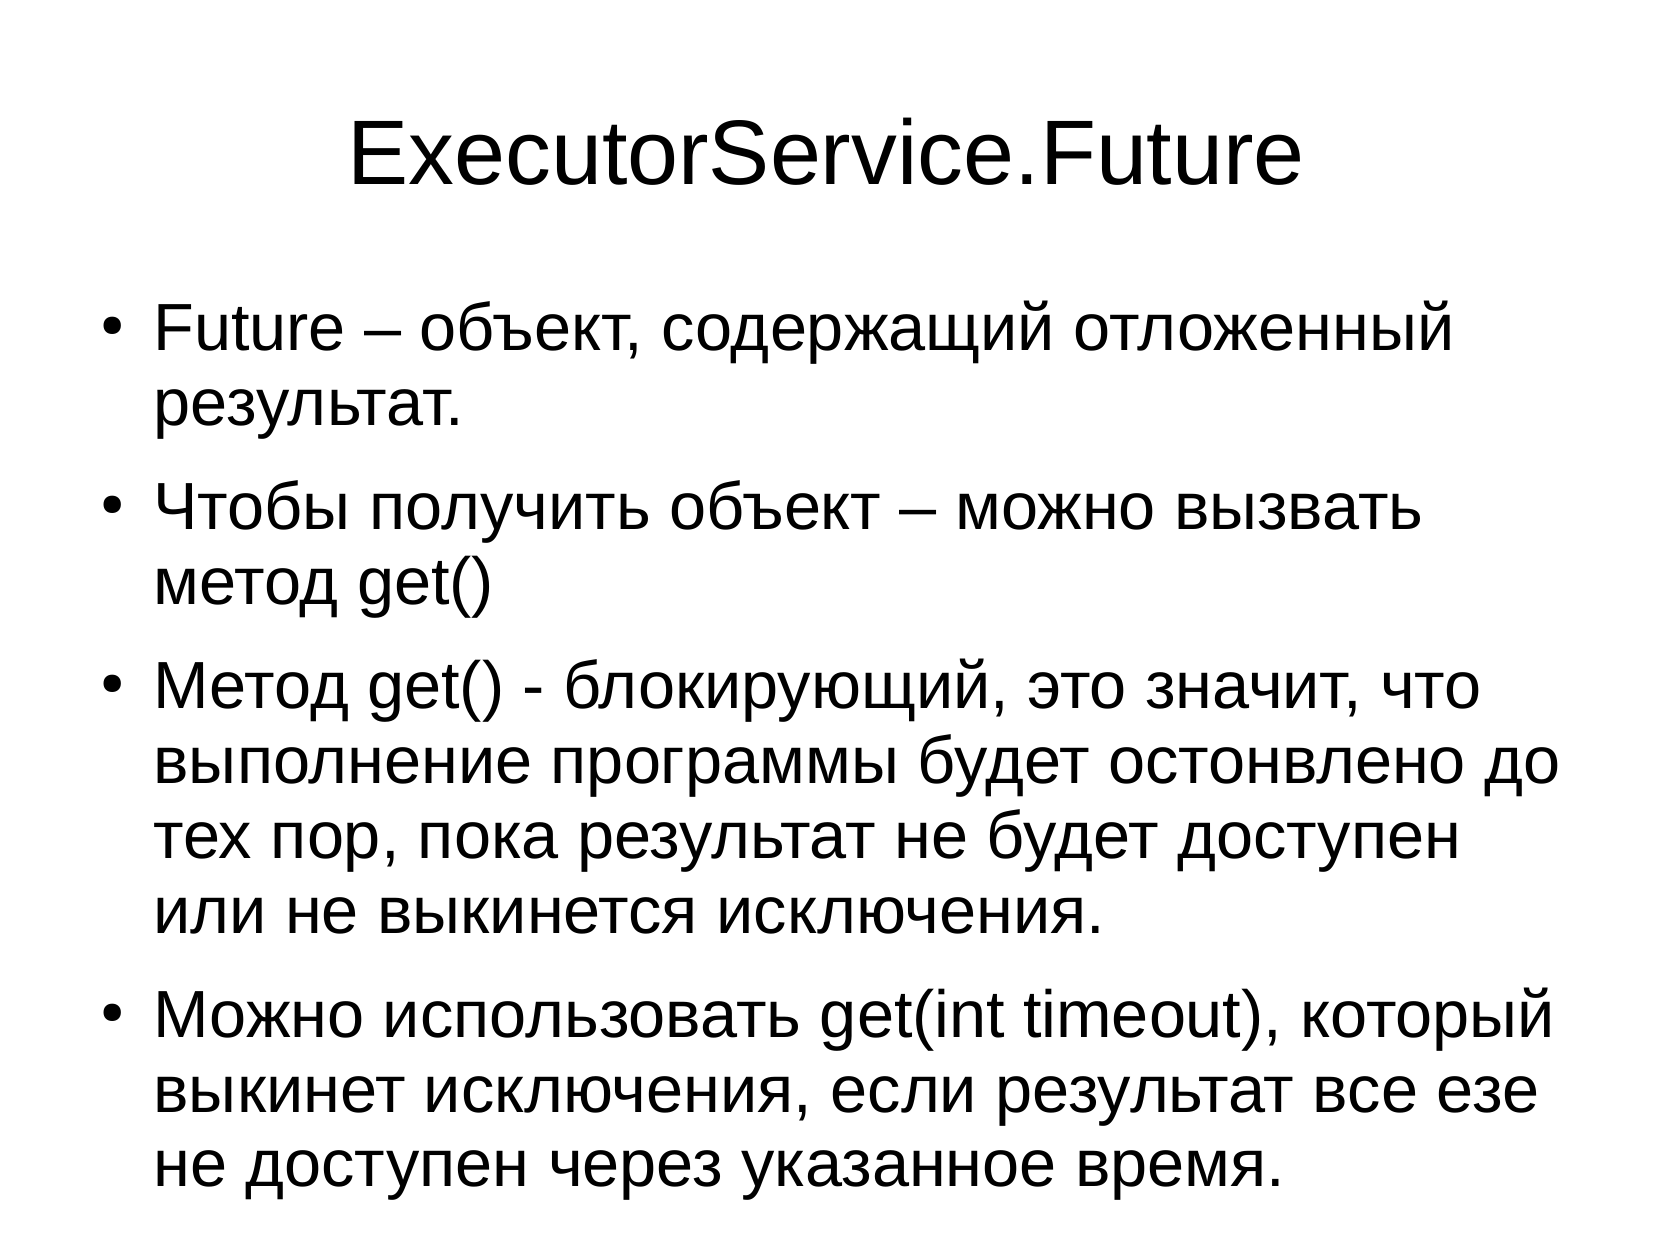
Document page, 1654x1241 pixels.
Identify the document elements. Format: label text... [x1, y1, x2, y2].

title ExecutorService.Future [82, 49, 1571, 257]
list Future – объект, содержащий отложенный результат. Чтобы получить объект – можно вызвать метод get() Метод get() - блокирующий, это значит, что выполнение программы будет остонвлено до тех пор, пока результат не будет доступен или не выкинется исключения. Можно использовать get(int timeout), который выкинет исключения, если результат все езе не доступен через указанное время. [82, 290, 1571, 1202]
